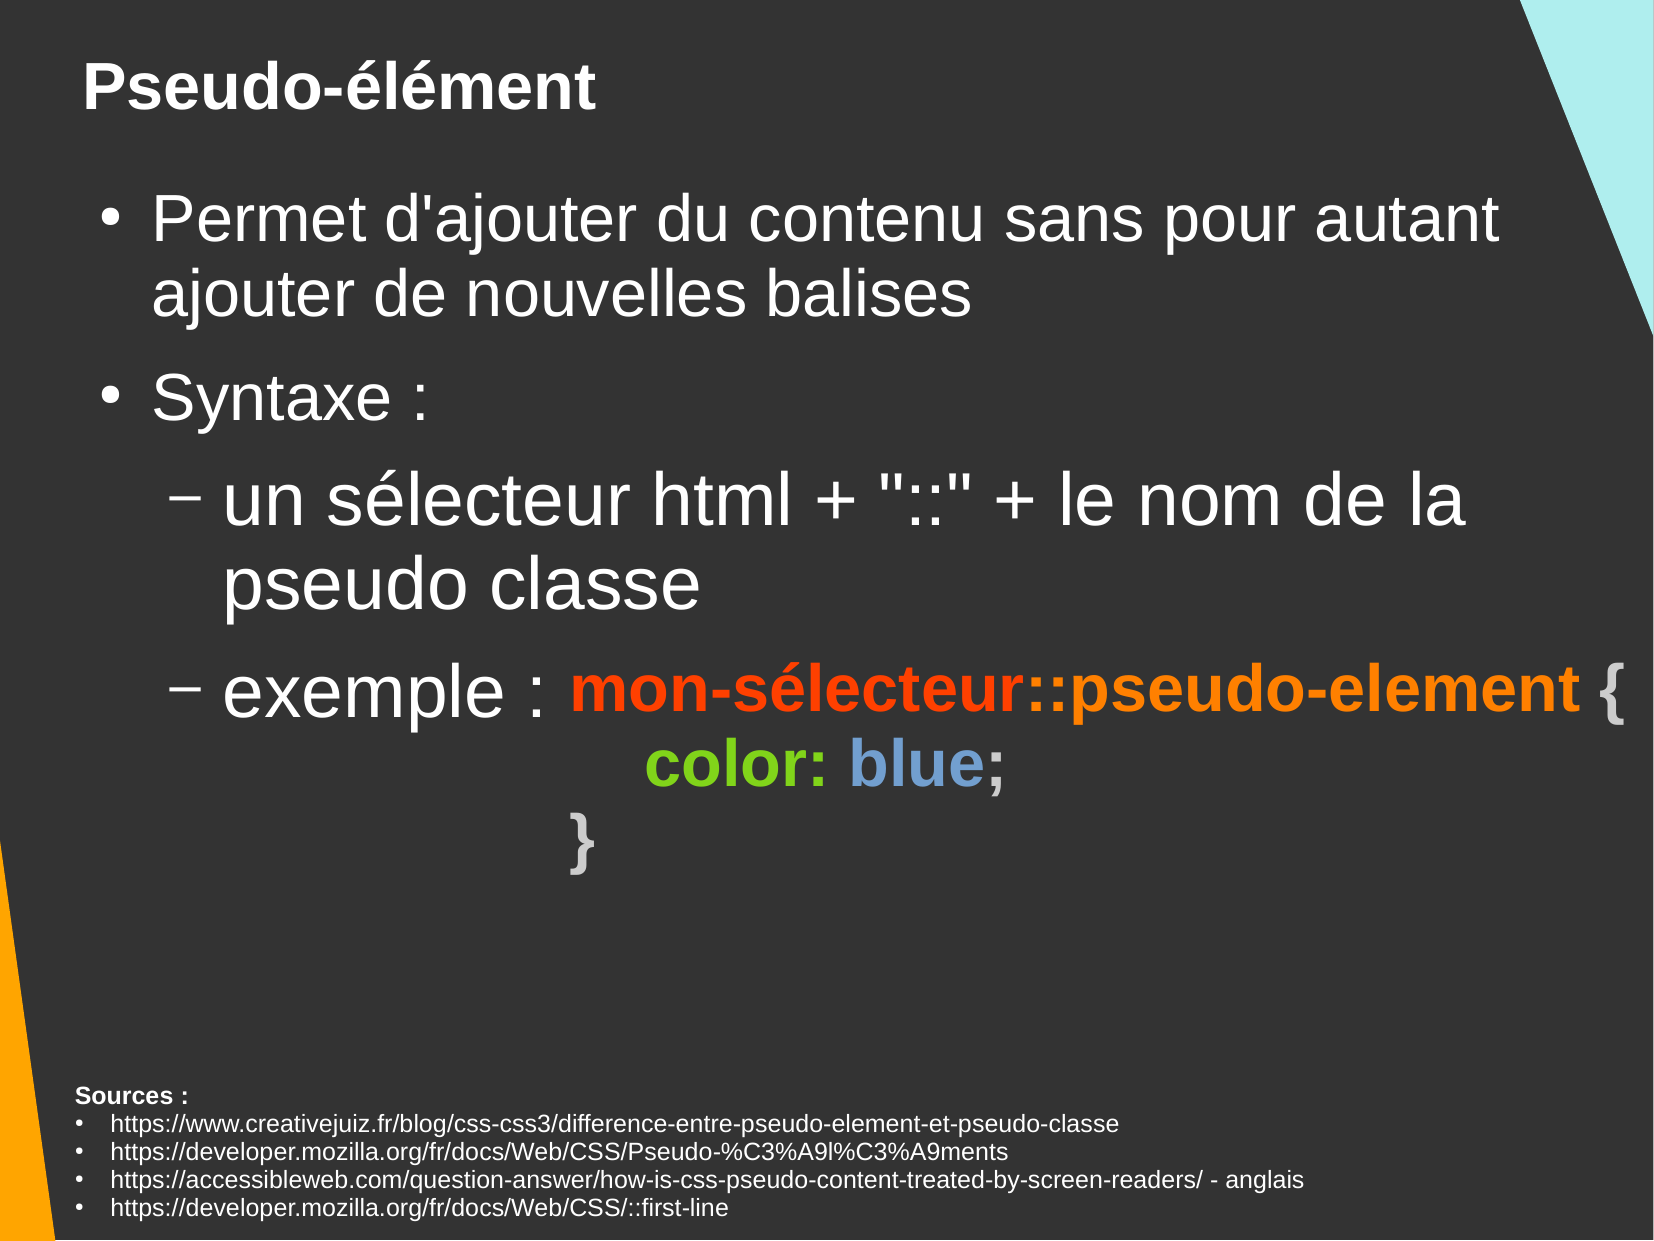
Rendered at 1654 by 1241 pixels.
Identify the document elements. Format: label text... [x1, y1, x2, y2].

text_box [0, 840, 56, 1241]
text_box Sources : https://www.creativejuiz.fr/blog/css-css3/difference-entre-pseudo-element-et-pseudo-classe https://developer.mozilla.org/fr/docs/Web/CSS/Pseudo-%C3%A9l%C3%A9ments https://accessibleweb.com/question-answer/how-is-css-pseudo-content-treated-by-screen-readers/ - anglais https://developer.mozilla.org/fr/docs/Web/CSS/::first-line [60, 1074, 1546, 1241]
text_box mon-sélecteur::pseudo-element { color: blue; } [555, 643, 1654, 958]
text_box [1519, 0, 1654, 338]
list Permet d'ajouter du contenu sans pour autant ajouter de nouvelles balises Syntaxe : un sélecteur html + "::" + le nom de la pseudo classe exemple : [80, 180, 1605, 922]
title Pseudo-élément [82, 49, 1571, 152]
